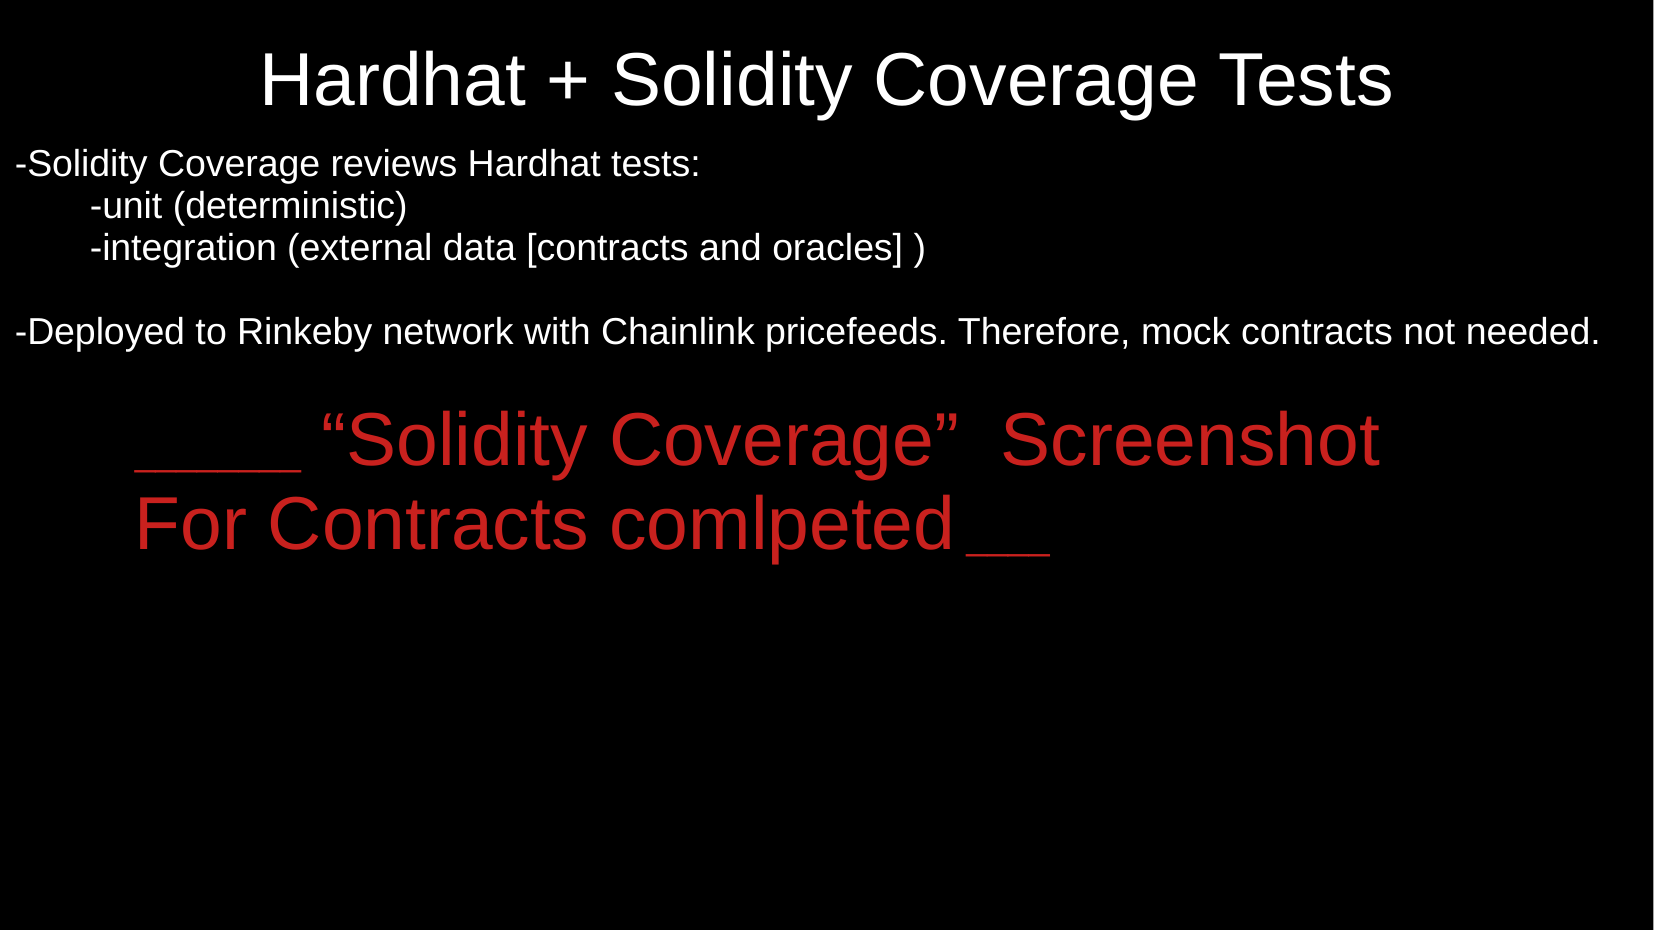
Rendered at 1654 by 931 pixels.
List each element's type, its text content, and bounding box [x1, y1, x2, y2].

text_box ________ “Solidity Coverage” Screenshot For Contracts comlpeted ____ [120, 390, 1516, 916]
text_box -Solidity Coverage reviews Hardhat tests: -unit (deterministic) -integration (external data [contracts and oracles] ) -Deployed to Rinkeby network with Chainlink pricefeeds. Therefore, mock contracts not needed. [0, 135, 1654, 361]
text_box Hardhat + Solidity Coverage Tests [0, 30, 1654, 135]
